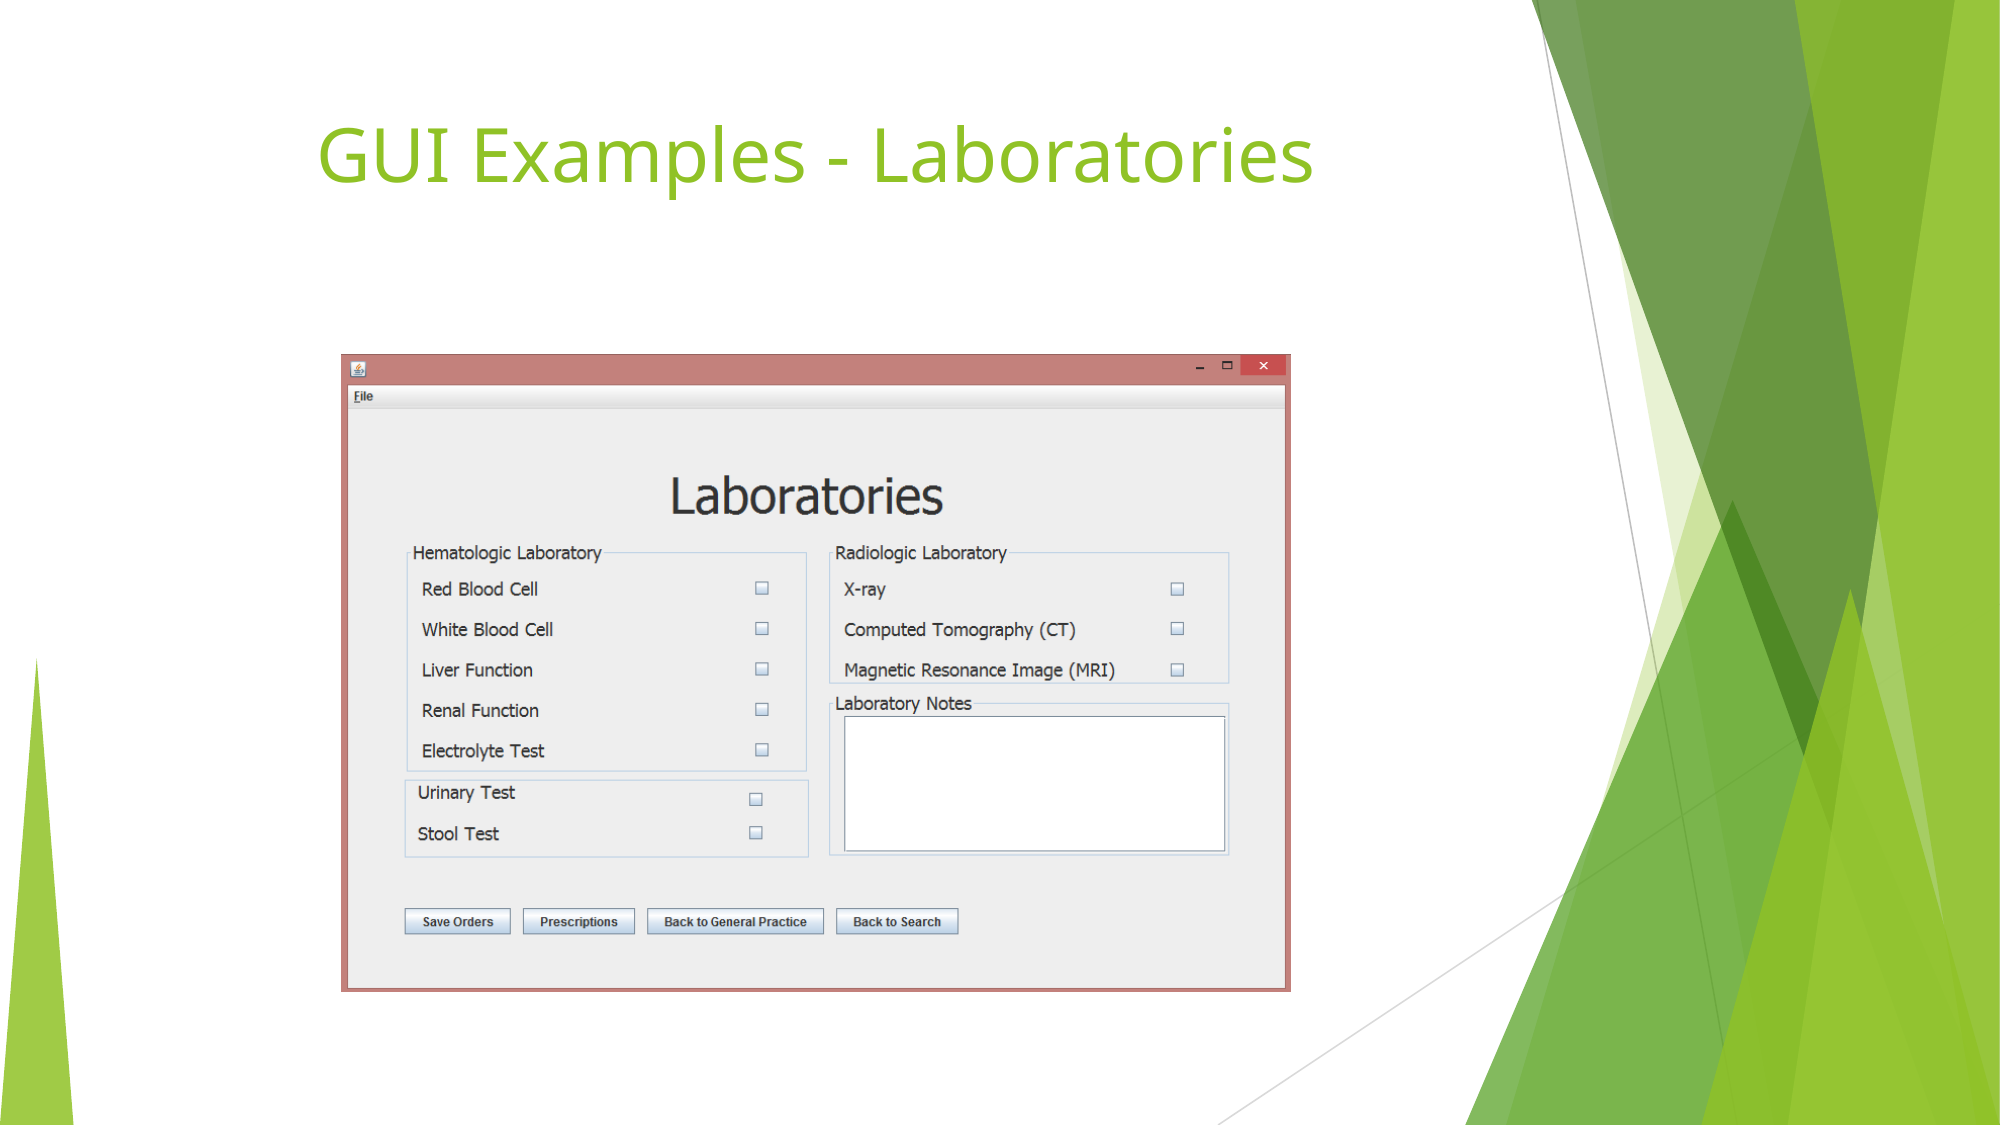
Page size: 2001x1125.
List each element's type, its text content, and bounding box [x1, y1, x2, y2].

title GUI Examples - Laboratories [111, 99, 1522, 317]
picture [341, 354, 1291, 992]
